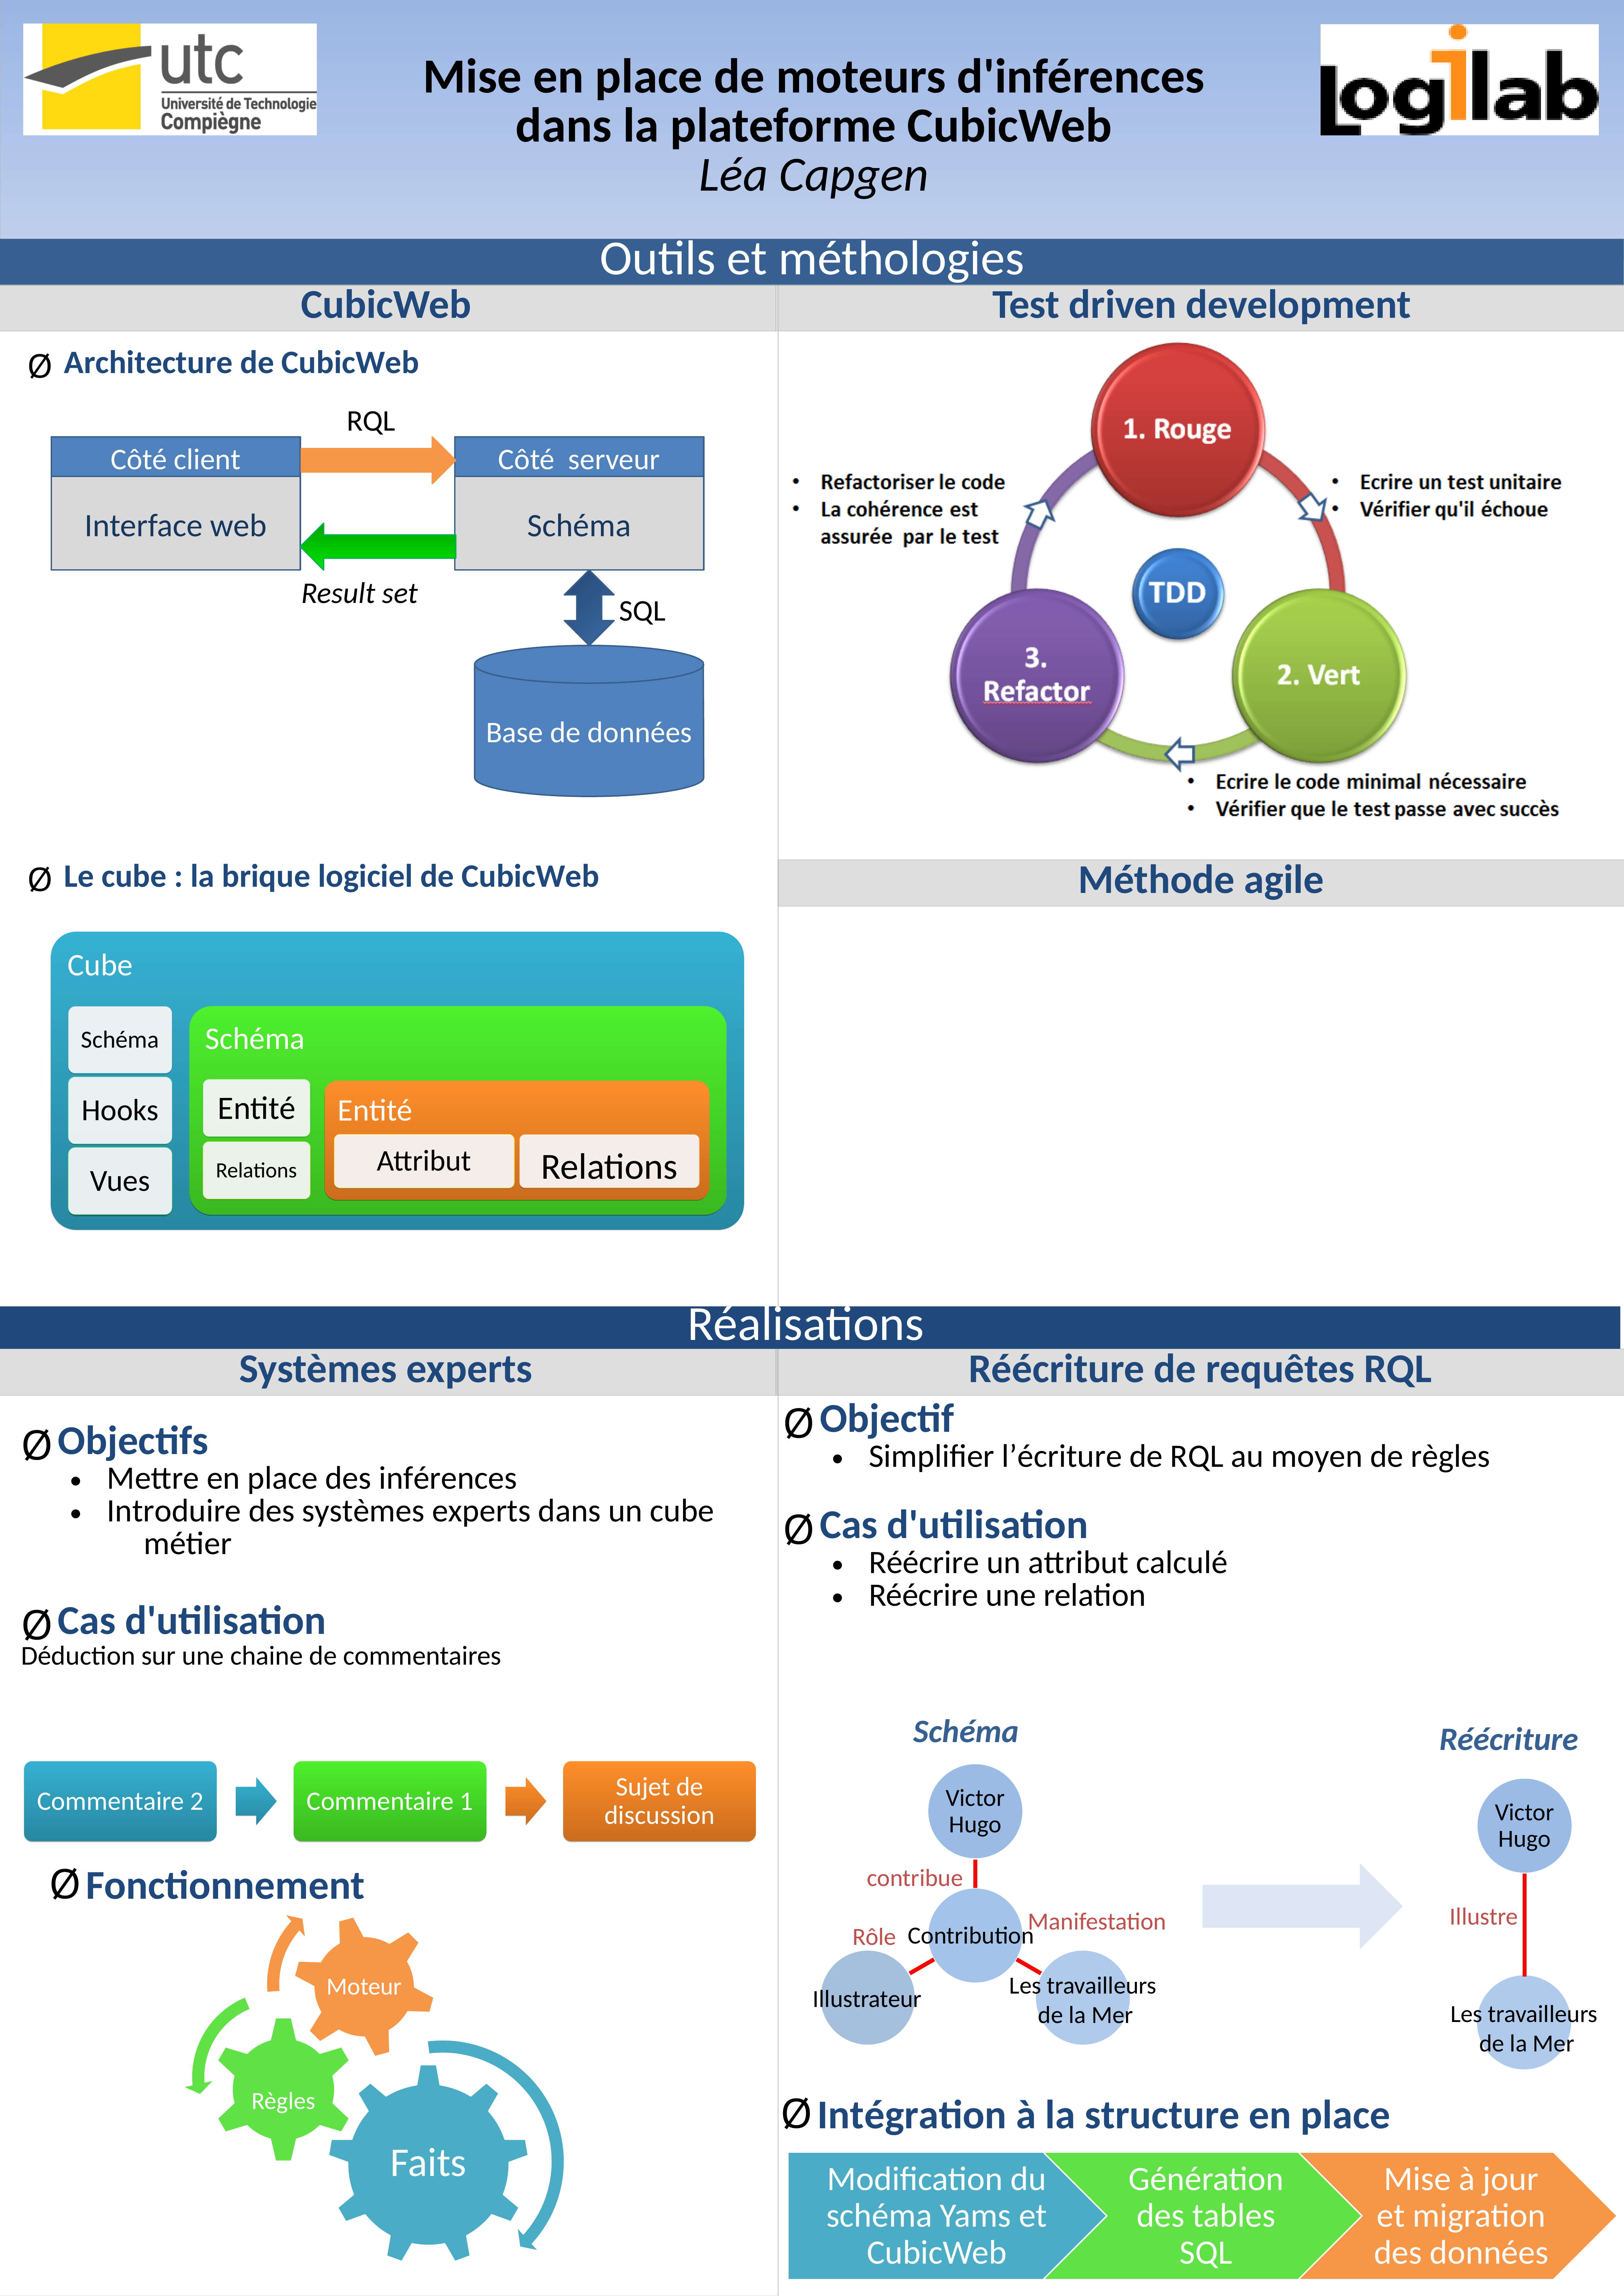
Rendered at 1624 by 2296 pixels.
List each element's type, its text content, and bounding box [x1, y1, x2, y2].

text_box SQL [614, 588, 688, 627]
text_box Relations [203, 1141, 311, 1199]
text_box Modification du schéma Yams et CubicWeb [788, 2152, 1106, 2280]
text_box Victor Hugo [928, 1763, 1023, 1859]
text_box Manifestation [1023, 1903, 1173, 1938]
text_box Architecture de CubicWeb [22, 346, 429, 392]
text_box Entité [203, 1079, 311, 1137]
text_box Objectif Simplifier l’écriture de RQL au moyen de règles Cas d'utilisation Réécrire un attribut calculé Réécrire une relation [778, 1399, 1561, 1666]
text_box [1202, 1863, 1403, 1949]
text_box Génération des tables SQL [1043, 2152, 1361, 2280]
text_box Schéma [189, 1006, 727, 1215]
text_box Sujet de discussion [563, 1761, 756, 1841]
text_box Illustrateur [808, 1980, 928, 2015]
text_box Fonctionnement [44, 1855, 374, 1910]
text_box [930, 1951, 1020, 1983]
text_box [1494, 2060, 1554, 2070]
text_box Règles [217, 2018, 350, 2161]
text_box Côté client [51, 437, 300, 476]
text_box Réécriture de requêtes RQL [776, 1349, 1624, 1396]
text_box Contribution [903, 1916, 1041, 1951]
text_box [185, 1997, 250, 2094]
text_box [428, 2040, 564, 2250]
text_box Réécriture [1434, 1715, 1584, 1760]
text_box Illustre [1445, 1898, 1524, 1933]
text_box Méthode agile [778, 860, 1624, 906]
text_box Schéma [455, 476, 704, 570]
text_box contribue [862, 1859, 969, 1894]
picture [23, 24, 317, 135]
text_box CubicWeb [0, 284, 776, 331]
text_box Schéma [68, 1006, 172, 1073]
text_box Schéma [908, 1707, 1041, 1752]
picture [775, 331, 778, 835]
text_box Mise à jour et migration des données [1298, 2152, 1617, 2280]
text_box Test driven development [776, 284, 1624, 331]
text_box Hooks [68, 1077, 172, 1144]
text_box Attribut [334, 1134, 514, 1188]
text_box Côté serveur [455, 437, 704, 476]
text_box [823, 2015, 912, 2046]
text_box Entité [324, 1081, 709, 1200]
text_box Commentaire 2 [24, 1761, 217, 1841]
text_box Rôle [847, 1918, 902, 1953]
text_box Commentaire 1 [294, 1761, 487, 1841]
text_box Faits [328, 2065, 528, 2262]
picture [1321, 24, 1599, 135]
text_box Victor Hugo [1477, 1778, 1572, 1874]
text_box RQL [342, 398, 418, 437]
text_box Mise en place de moteurs d'inférences dans la plateforme CubicWeb Léa Capgen [0, 0, 1624, 239]
text_box Intégration à la structure en place [776, 2085, 1469, 2178]
text_box Vues [68, 1147, 172, 1215]
text_box [1047, 1950, 1119, 1966]
text_box Cube [51, 932, 744, 1230]
text_box [505, 1777, 547, 1825]
text_box Systèmes experts [0, 1349, 776, 1396]
text_box [301, 437, 456, 484]
text_box Moteur [294, 1917, 434, 2057]
text_box Réalisations [0, 1306, 1620, 1349]
text_box [932, 1888, 1019, 1916]
text_box [564, 570, 614, 646]
text_box [236, 1777, 277, 1825]
text_box [1485, 1975, 1563, 1995]
text_box Objectifs Mettre en place des inférences Introduire des systèmes experts dans un cube métier Cas d'utilisation Déduction sur une chaine de commentaires [16, 1421, 746, 1732]
picture [779, 331, 1578, 835]
text_box [300, 523, 456, 570]
text_box [1049, 2031, 1117, 2046]
text_box Relations [519, 1134, 700, 1188]
text_box Result set [296, 571, 464, 609]
text_box Outils et méthologies [0, 239, 1624, 284]
text_box [267, 1915, 305, 1992]
text_box Interface web [51, 476, 300, 570]
text_box Base de données [474, 645, 704, 797]
text_box Les travailleurs de la Mer [1445, 1995, 1603, 2060]
text_box [823, 1953, 912, 1980]
text_box Le cube : la brique logiciel de CubicWeb [22, 860, 611, 905]
text_box Les travailleurs de la Mer [1003, 1966, 1162, 2031]
